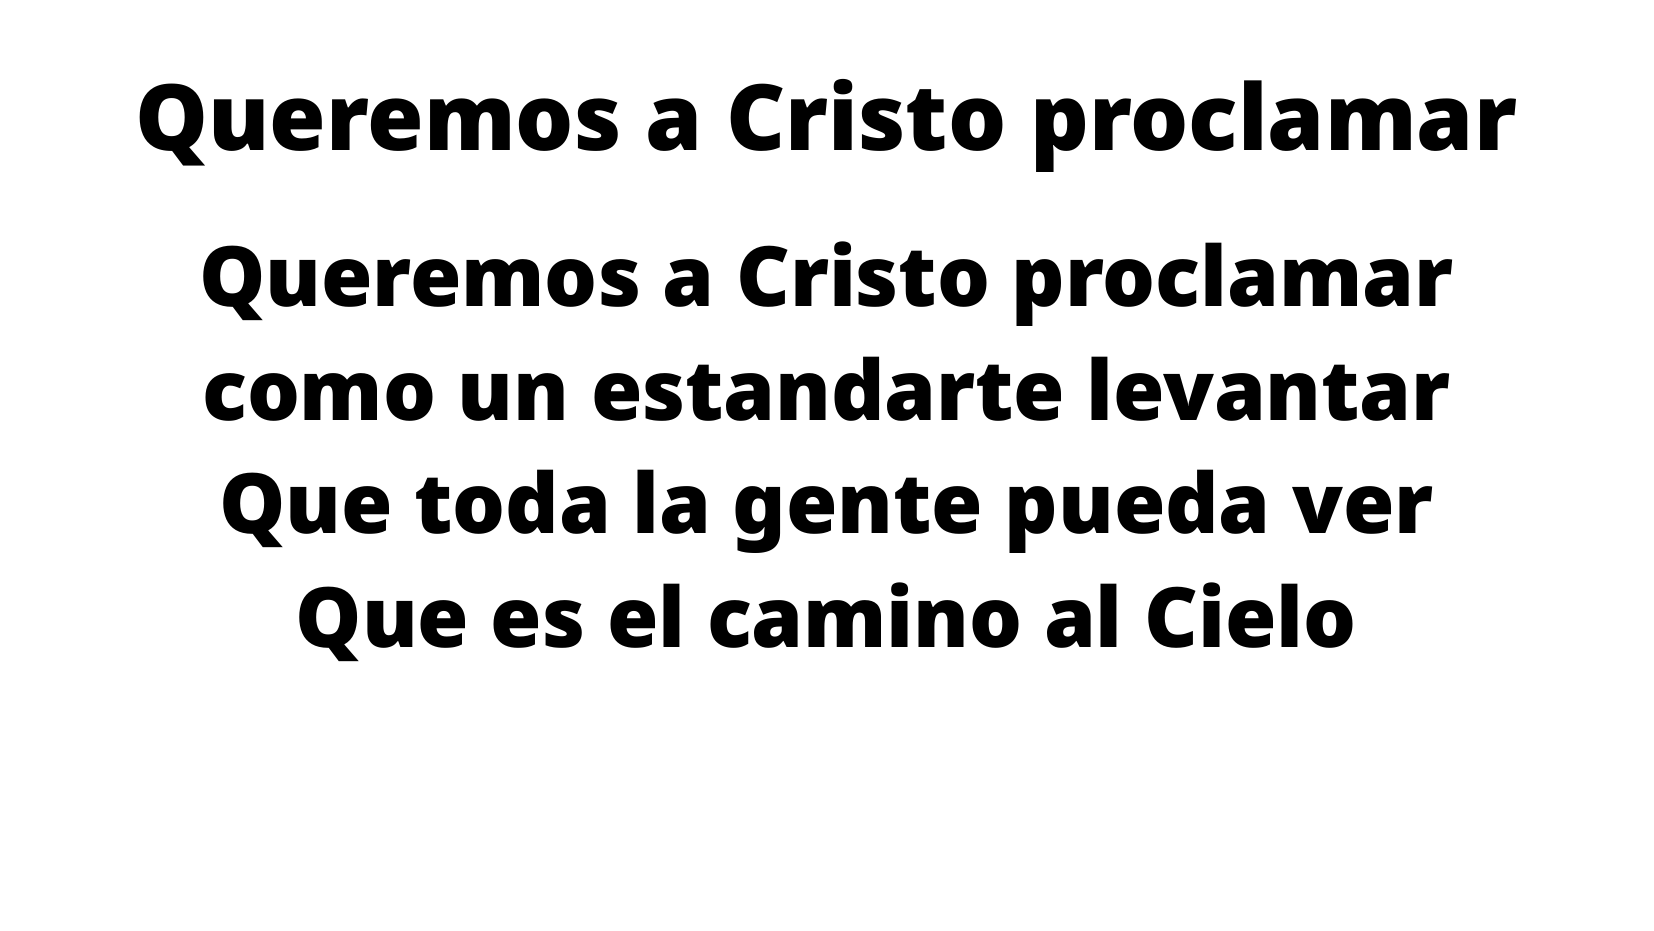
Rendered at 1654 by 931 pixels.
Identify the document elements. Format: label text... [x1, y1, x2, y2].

list Queremos a Cristo proclamar como un estandarte levantar Que toda la gente pueda ver Que es el camino al Cielo [82, 217, 1571, 758]
title Queremos a Cristo proclamar [82, 37, 1571, 193]
